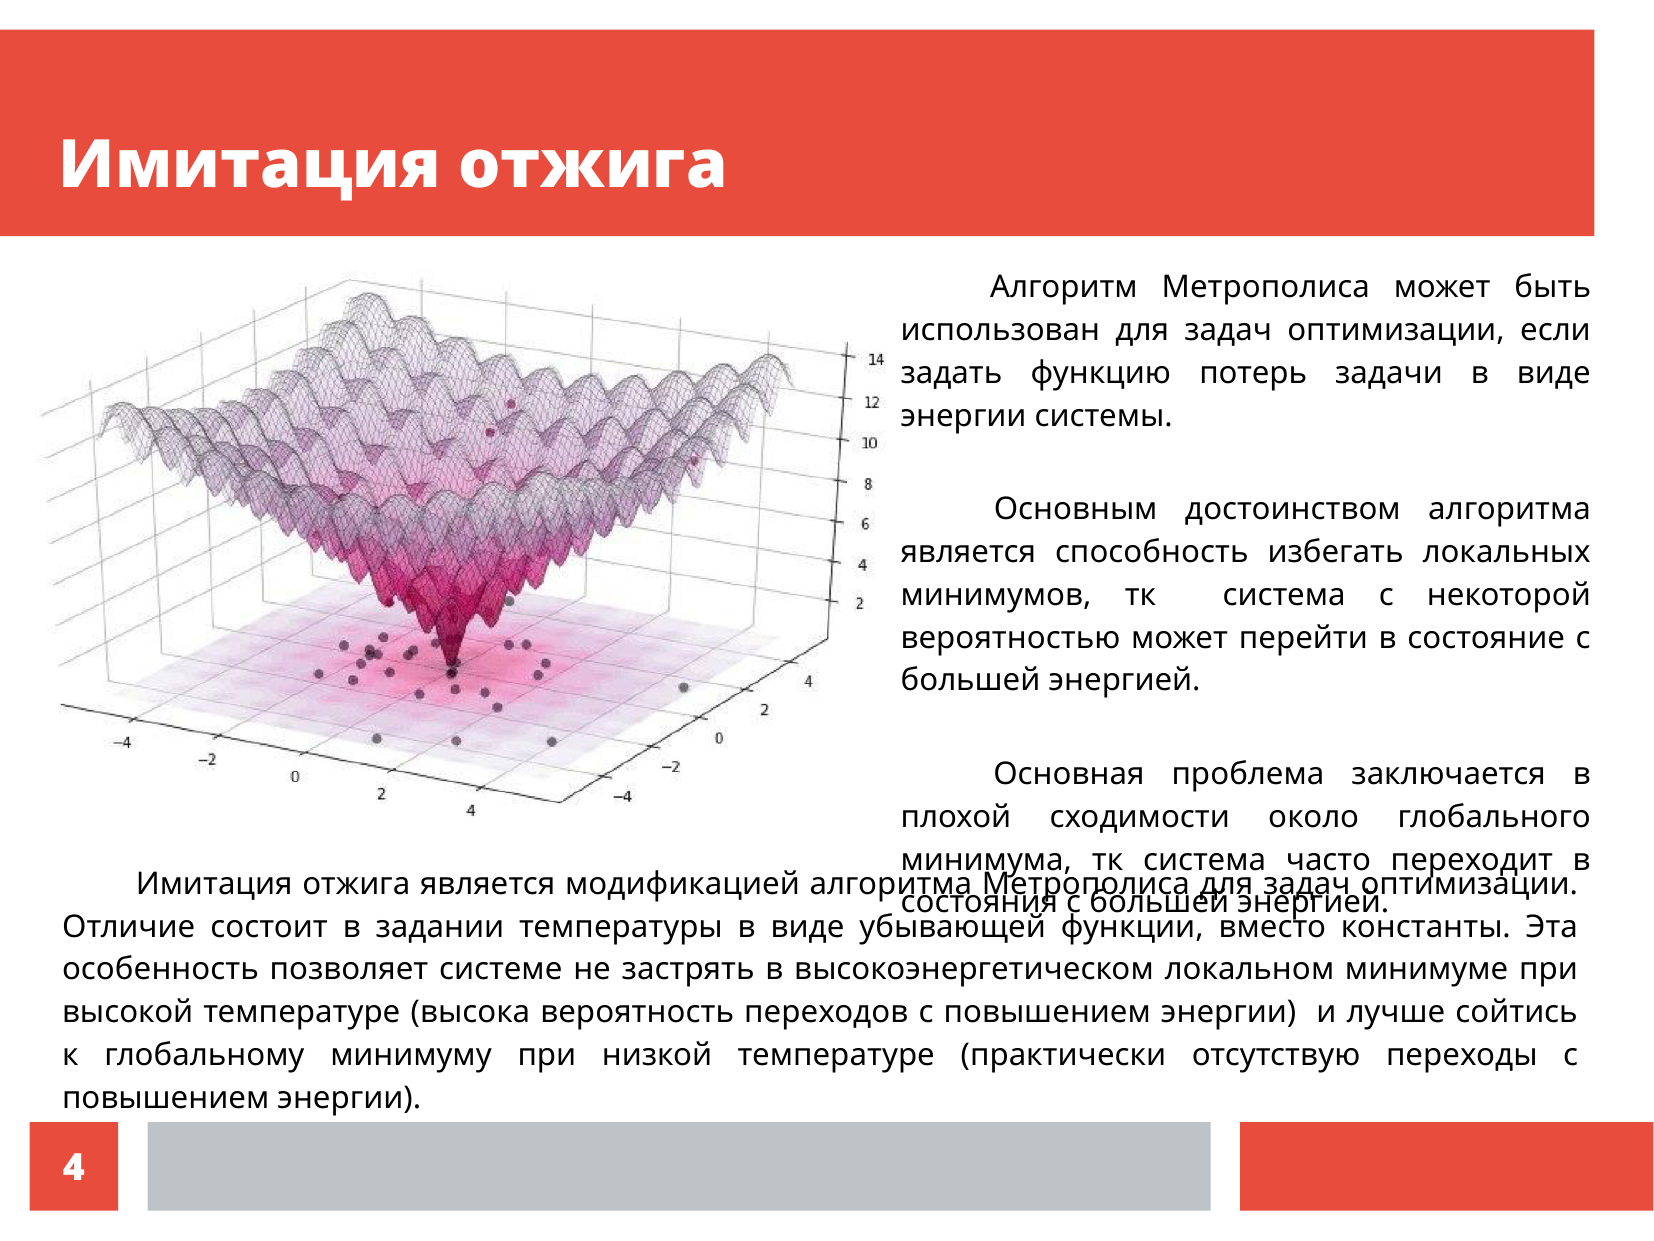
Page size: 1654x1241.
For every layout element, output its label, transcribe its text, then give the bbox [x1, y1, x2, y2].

text_box Имитация отжига является модификацией алгоритма Метрополиса для задач оптимизации. Отличие состоит в задании температуры в виде убывающей функции, вместо константы. Эта особенность позволяет системе не застрять в высокоэнергетическом локальном минимуме при высокой температуре (высока вероятность переходов с повышением энергии) и лучше сойтись к глобальному минимуму при низкой температуре (практически отсутствую переходы с повышением энергии). [47, 853, 1595, 1123]
title Имитация отжига [59, 59, 1595, 207]
picture [35, 271, 887, 821]
text_box Алгоритм Метрополиса может быть использован для задач оптимизации, если задать функцию потерь задачи в виде энергии системы. Основным достоинством алгоритма является способность избегать локальных минимумов, тк система с некоторой вероятностью может перейти в состояние с большей энергией. Основная проблема заключается в плохой сходимости около глобального минимума, тк система часто переходит в состояния с большей энергией. [885, 256, 1607, 919]
